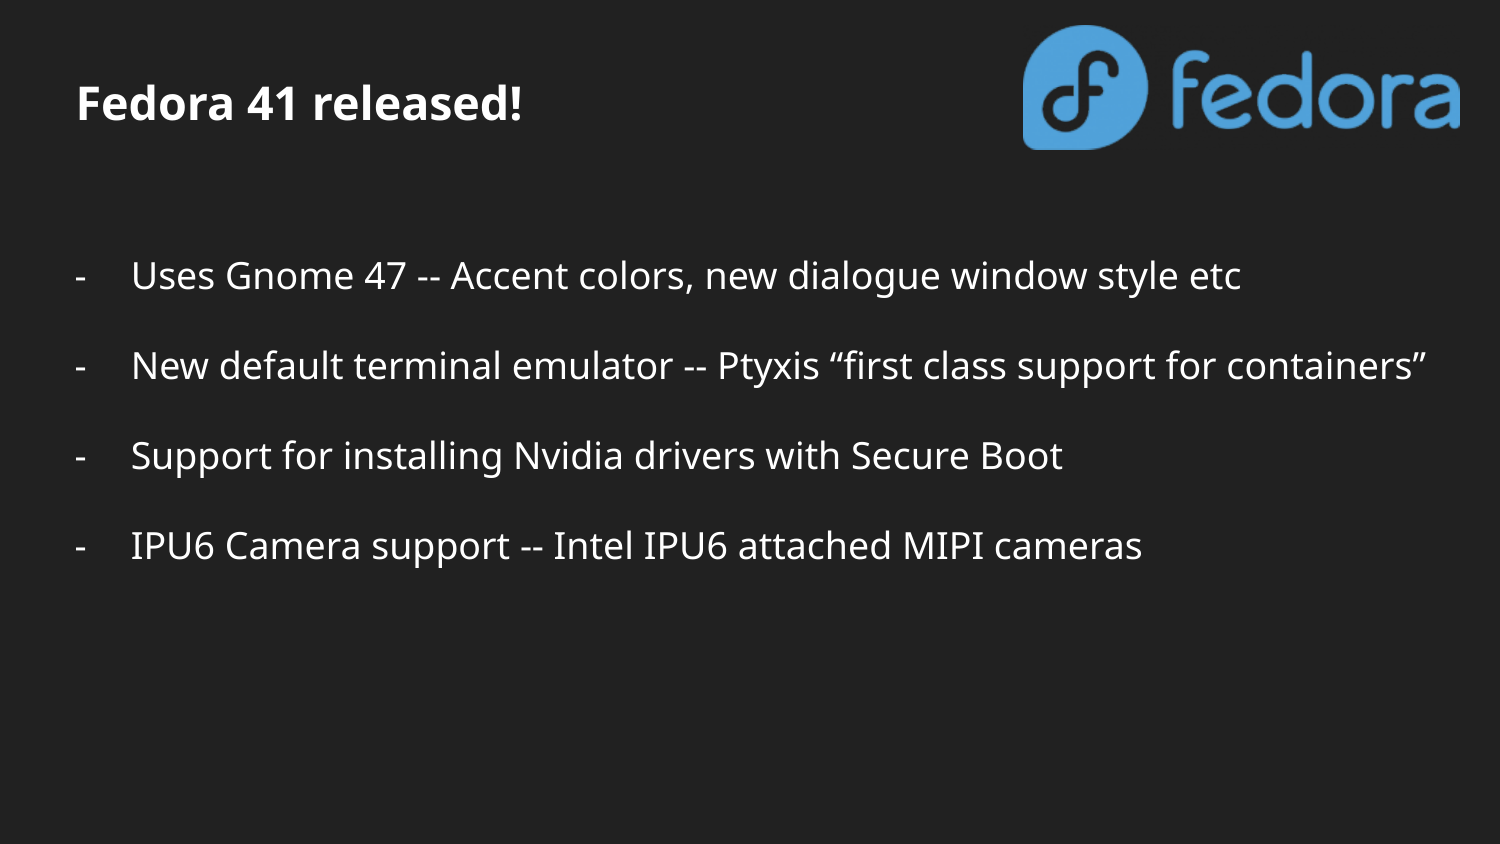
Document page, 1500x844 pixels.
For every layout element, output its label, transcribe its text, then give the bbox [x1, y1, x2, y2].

picture [1023, 25, 1460, 150]
title Fedora 41 released! [60, 56, 1440, 151]
list Uses Gnome 47 -- Accent colors, new dialogue window style etc New default terminal emulator -- Ptyxis “first class support for containers” Support for installing Nvidia drivers with Secure Boot IPU6 Camera support -- Intel IPU6 attached MIPI cameras [40, 192, 1460, 770]
